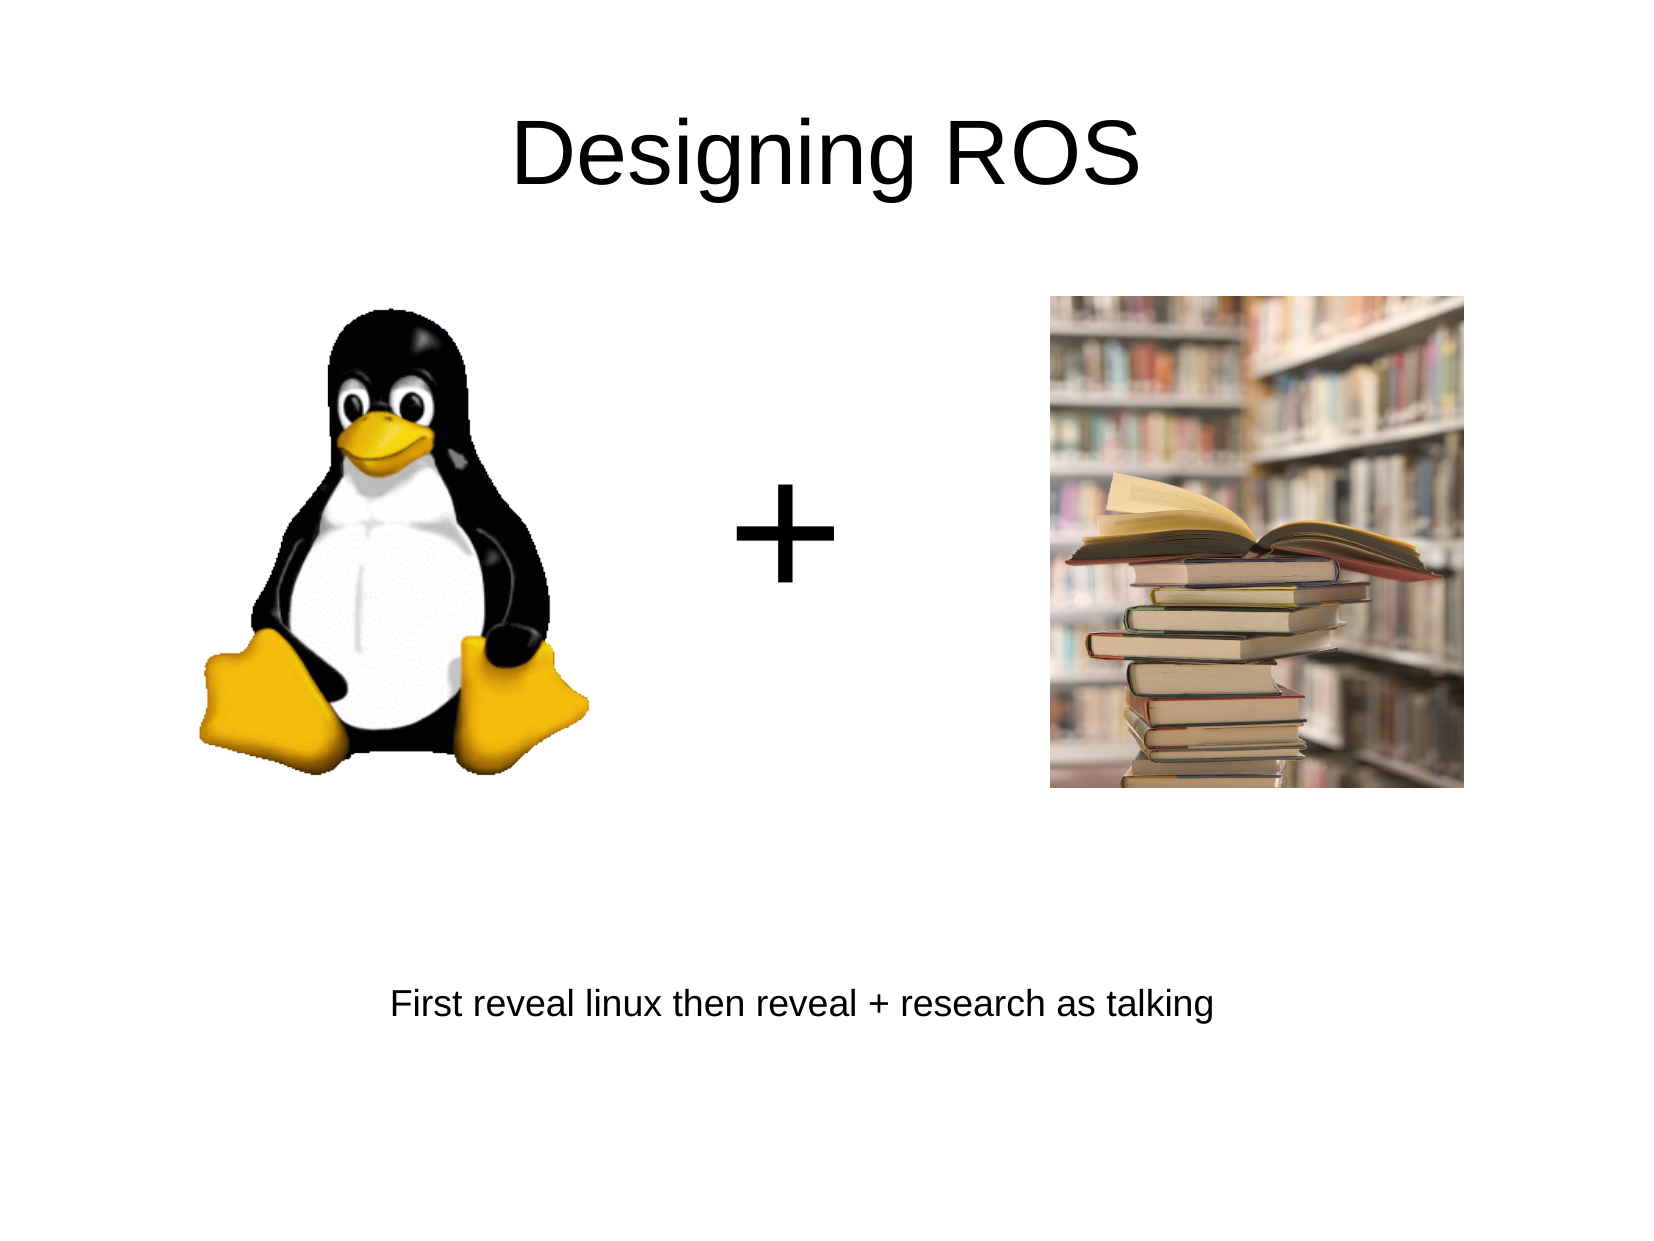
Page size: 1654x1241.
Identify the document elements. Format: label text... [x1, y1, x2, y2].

text_box First reveal linux then reveal + research as talking [375, 975, 1230, 1032]
picture [187, 296, 602, 788]
picture [1050, 296, 1464, 788]
text_box + [712, 412, 976, 651]
title Designing ROS [82, 56, 1571, 250]
